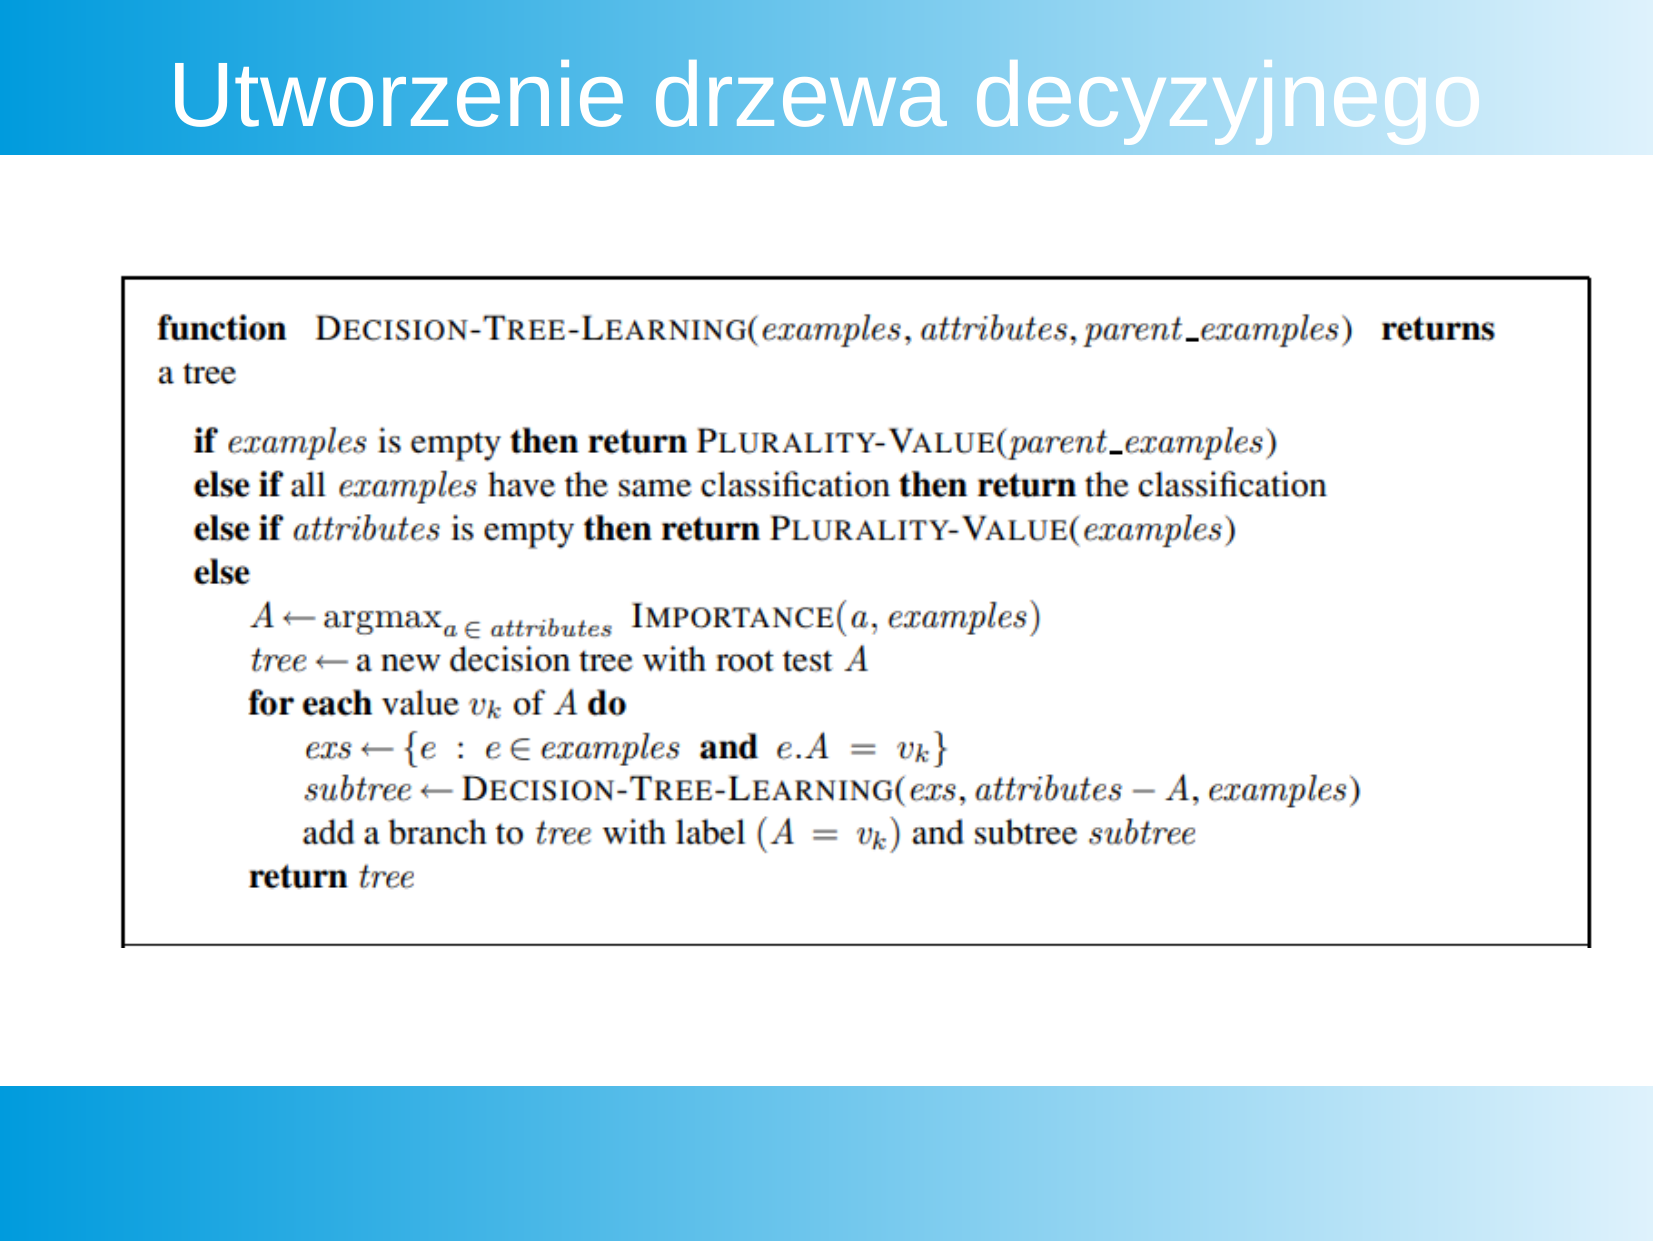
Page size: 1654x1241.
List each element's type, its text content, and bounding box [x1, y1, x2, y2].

title Utworzenie drzewa decyzyjnego [82, 23, 1571, 166]
picture [118, 271, 1597, 948]
